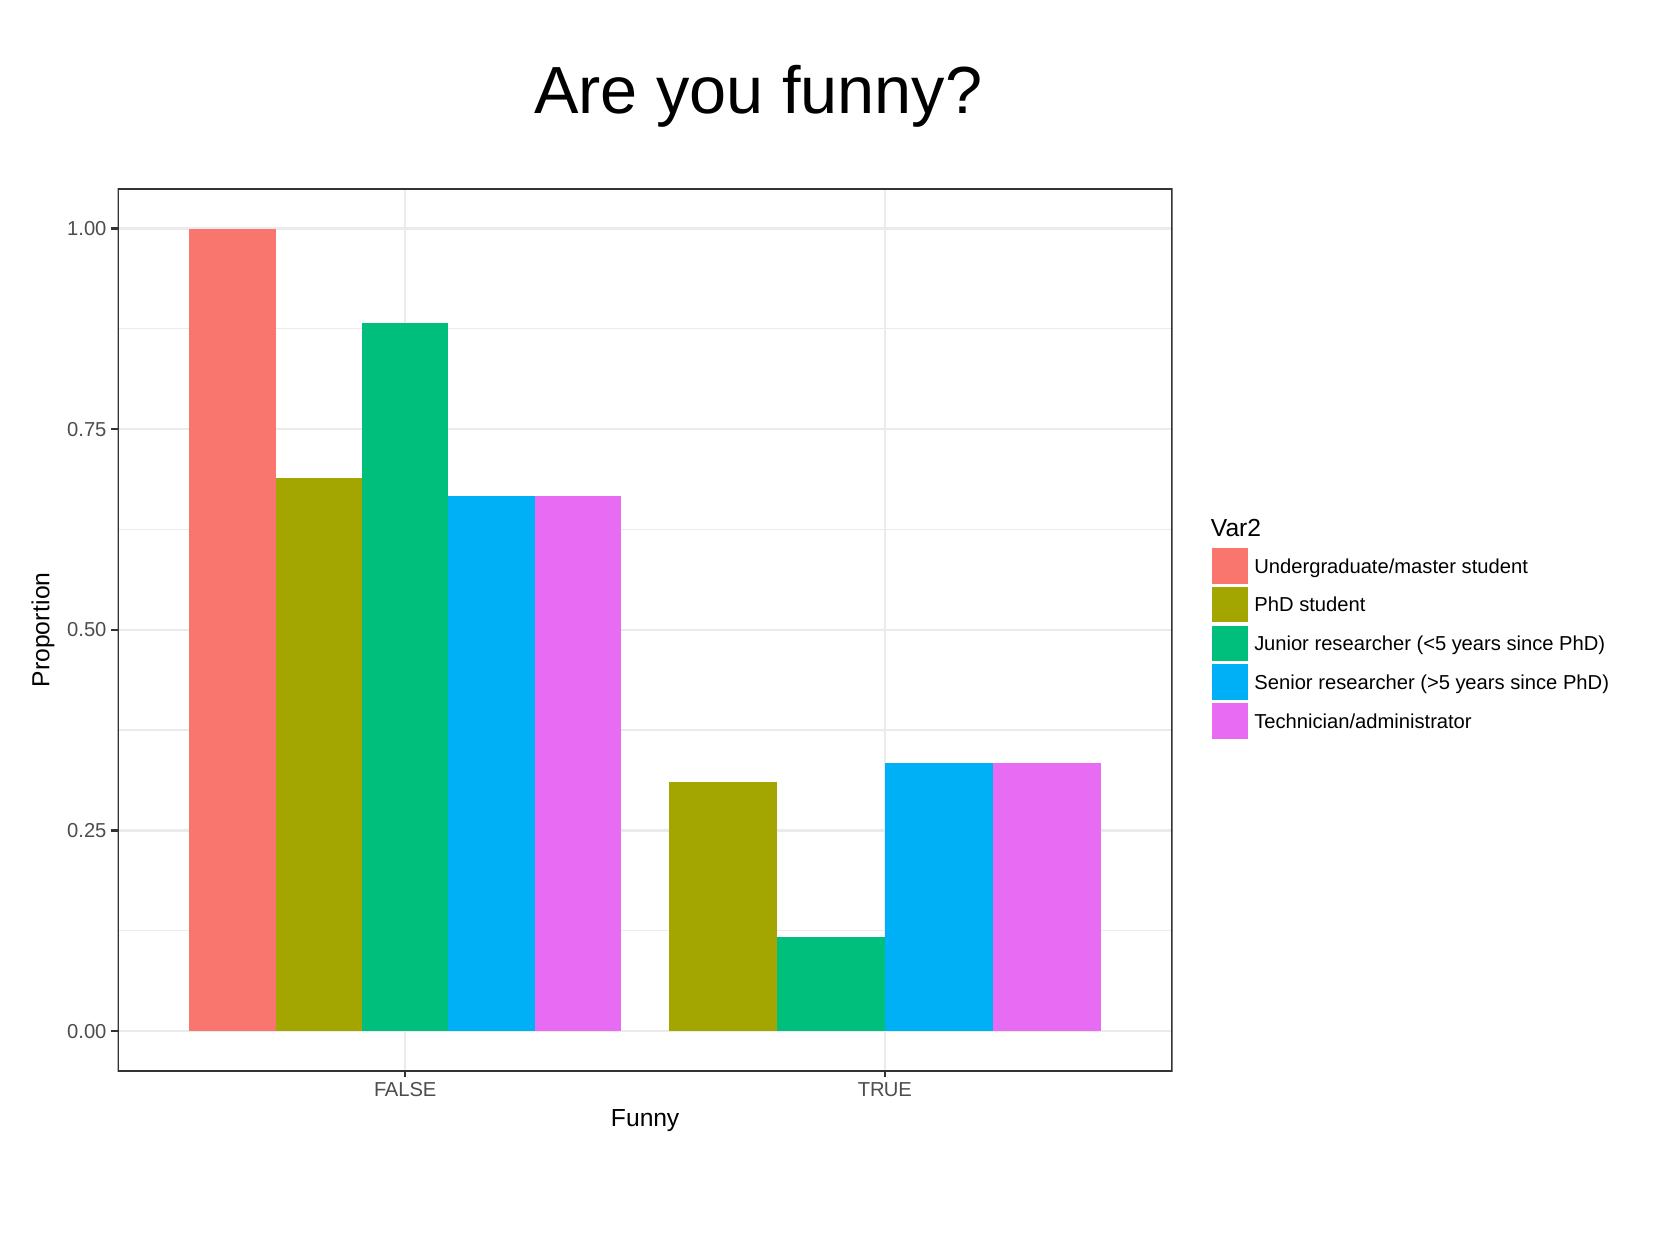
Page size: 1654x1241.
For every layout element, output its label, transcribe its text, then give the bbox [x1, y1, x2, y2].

picture [19, 176, 1634, 1145]
text_box Are you funny? [143, 45, 1374, 135]
